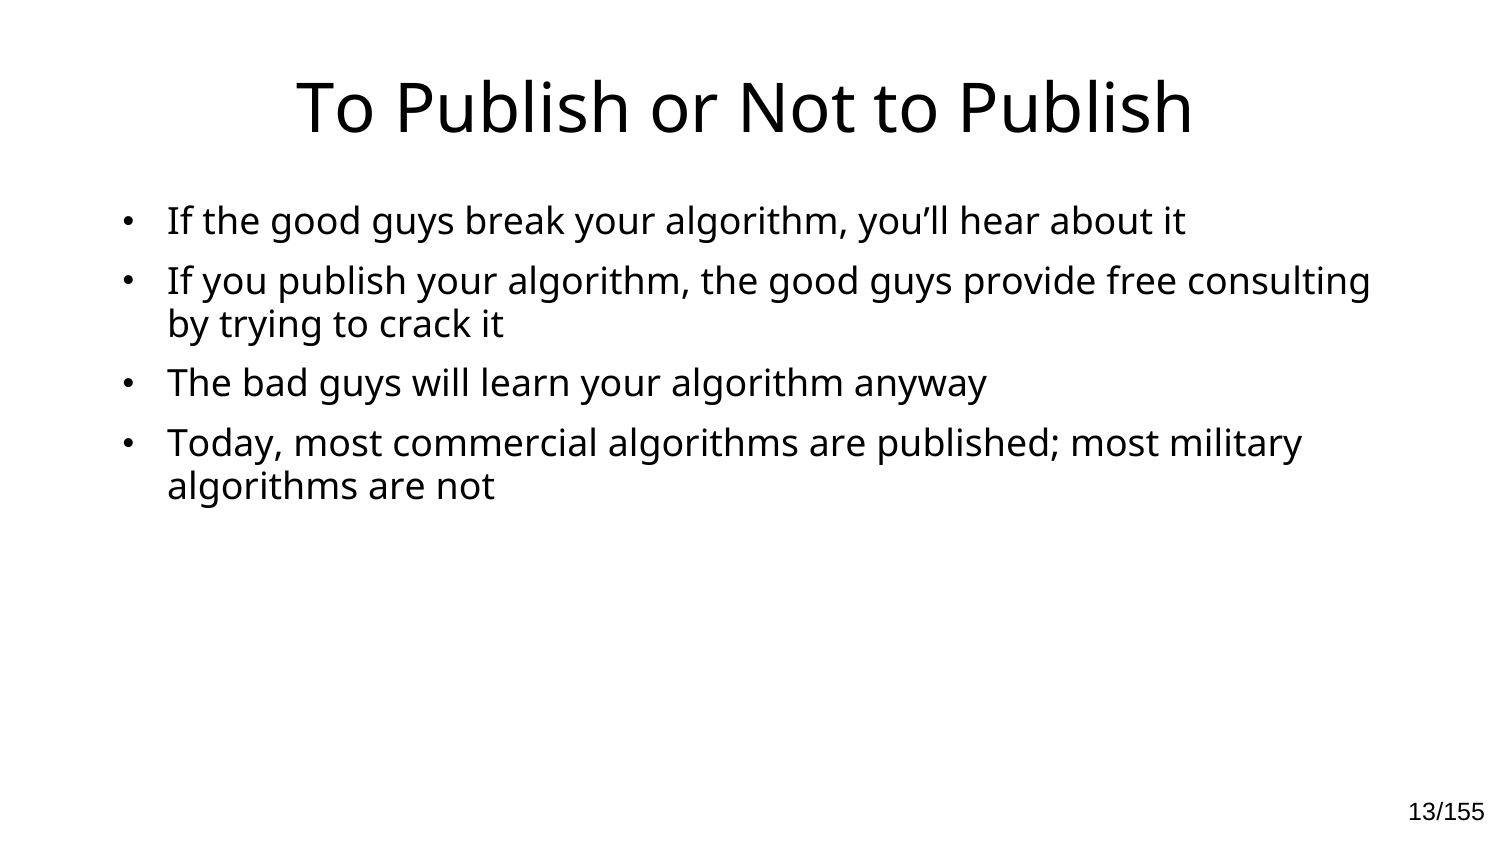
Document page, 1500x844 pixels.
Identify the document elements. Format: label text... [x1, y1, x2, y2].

title To Publish or Not to Publish [108, 15, 1384, 192]
list If the good guys break your algorithm, you’ll hear about it If you publish your algorithm, the good guys provide free consulting by trying to crack it The bad guys will learn your algorithm anyway Today, most commercial algorithms are published; most military algorithms are not [106, 192, 1420, 818]
